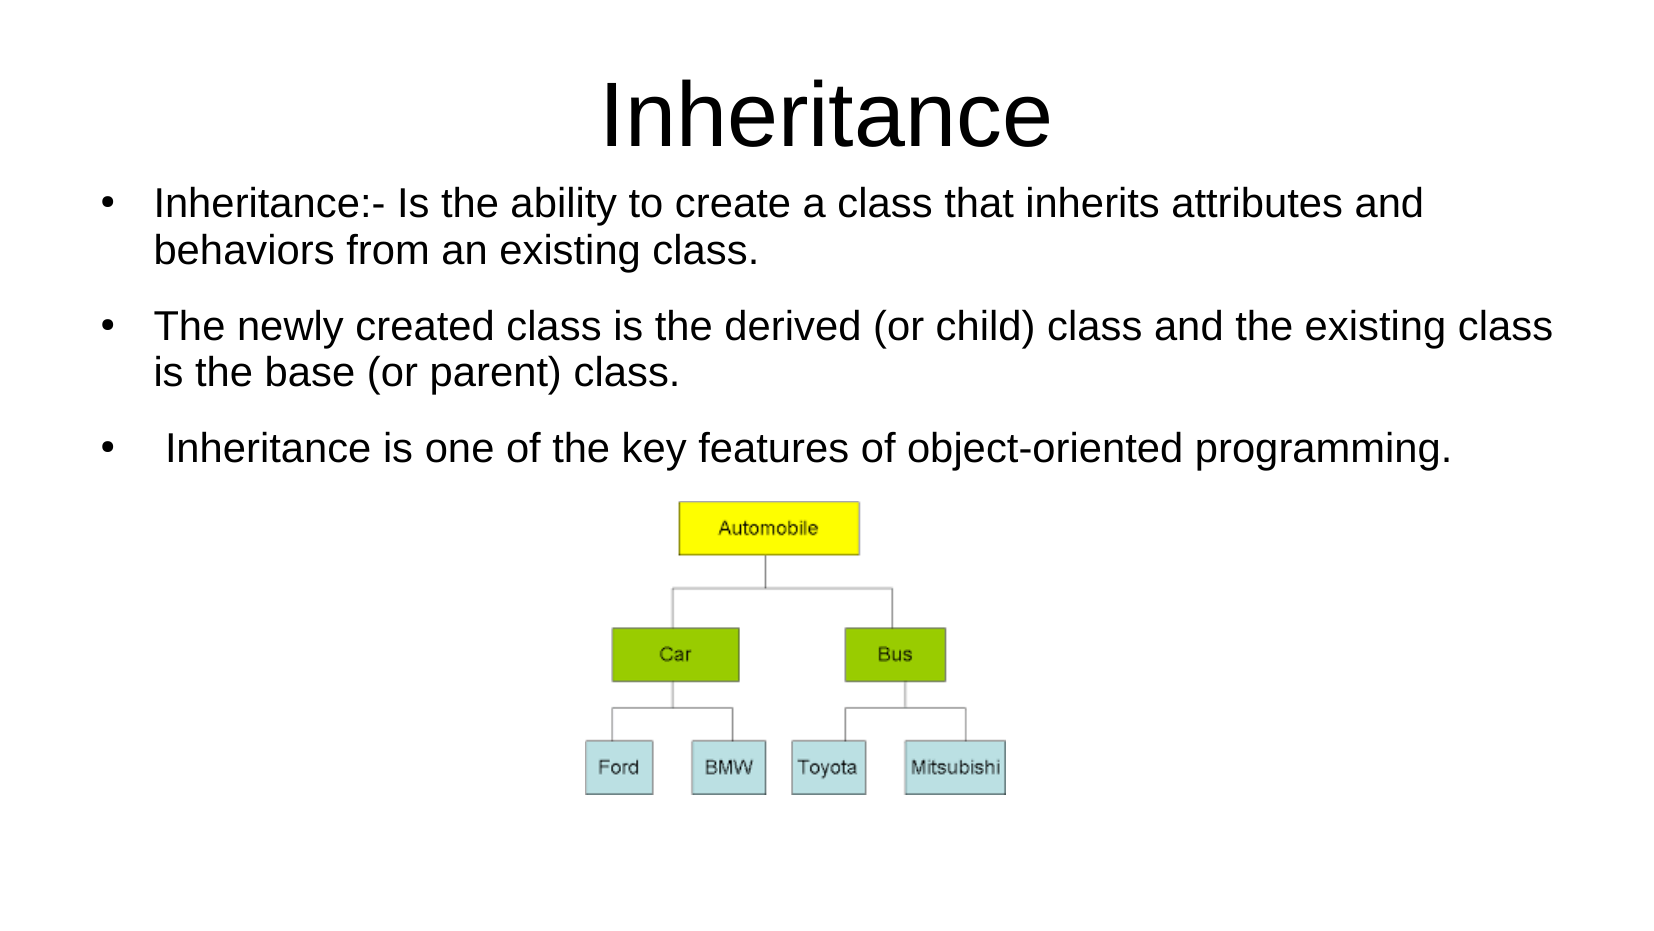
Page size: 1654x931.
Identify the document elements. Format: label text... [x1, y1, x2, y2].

title Inheritance [82, 37, 1571, 180]
picture [585, 501, 1006, 796]
list Inheritance:- Is the ability to create a class that inherits attributes and behaviors from an existing class. The newly created class is the derived (or child) class and the existing class is the base (or parent) class. Inheritance is one of the key features of object-oriented programming. [82, 180, 1571, 871]
